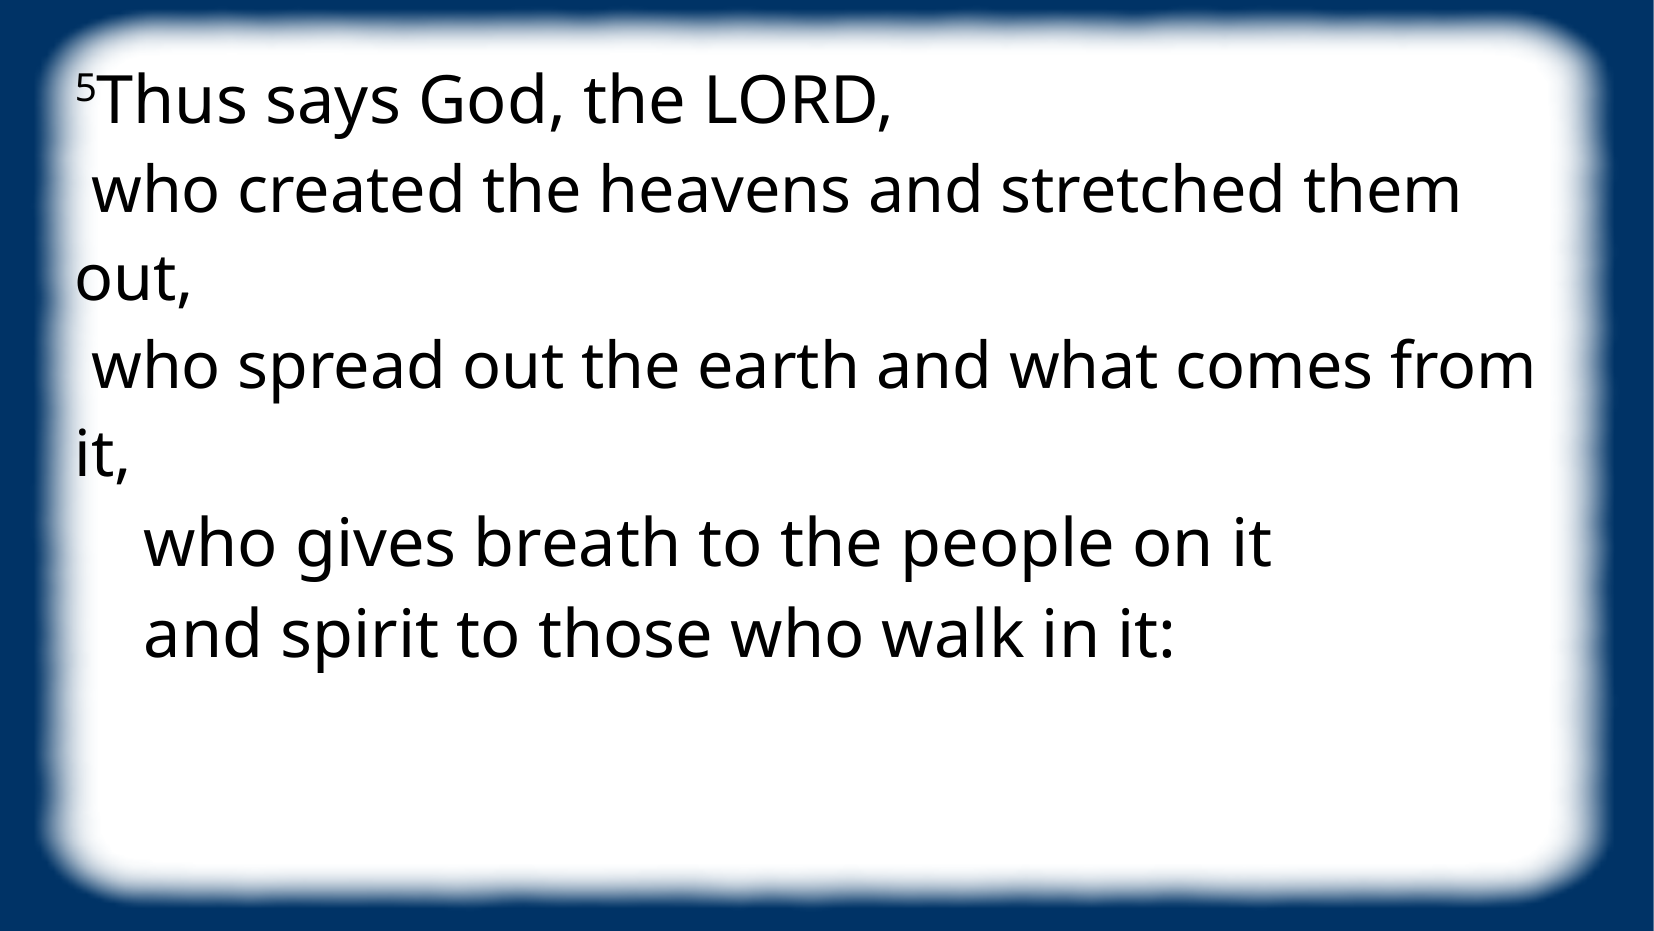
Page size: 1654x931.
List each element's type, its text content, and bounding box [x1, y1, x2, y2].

picture [0, 0, 1654, 931]
text_box 5Thus says God, the LORD, who created the heavens and stretched them out, who spread out the earth and what comes from it, who gives breath to the people on it and spirit to those who walk in it: [60, 45, 1591, 526]
